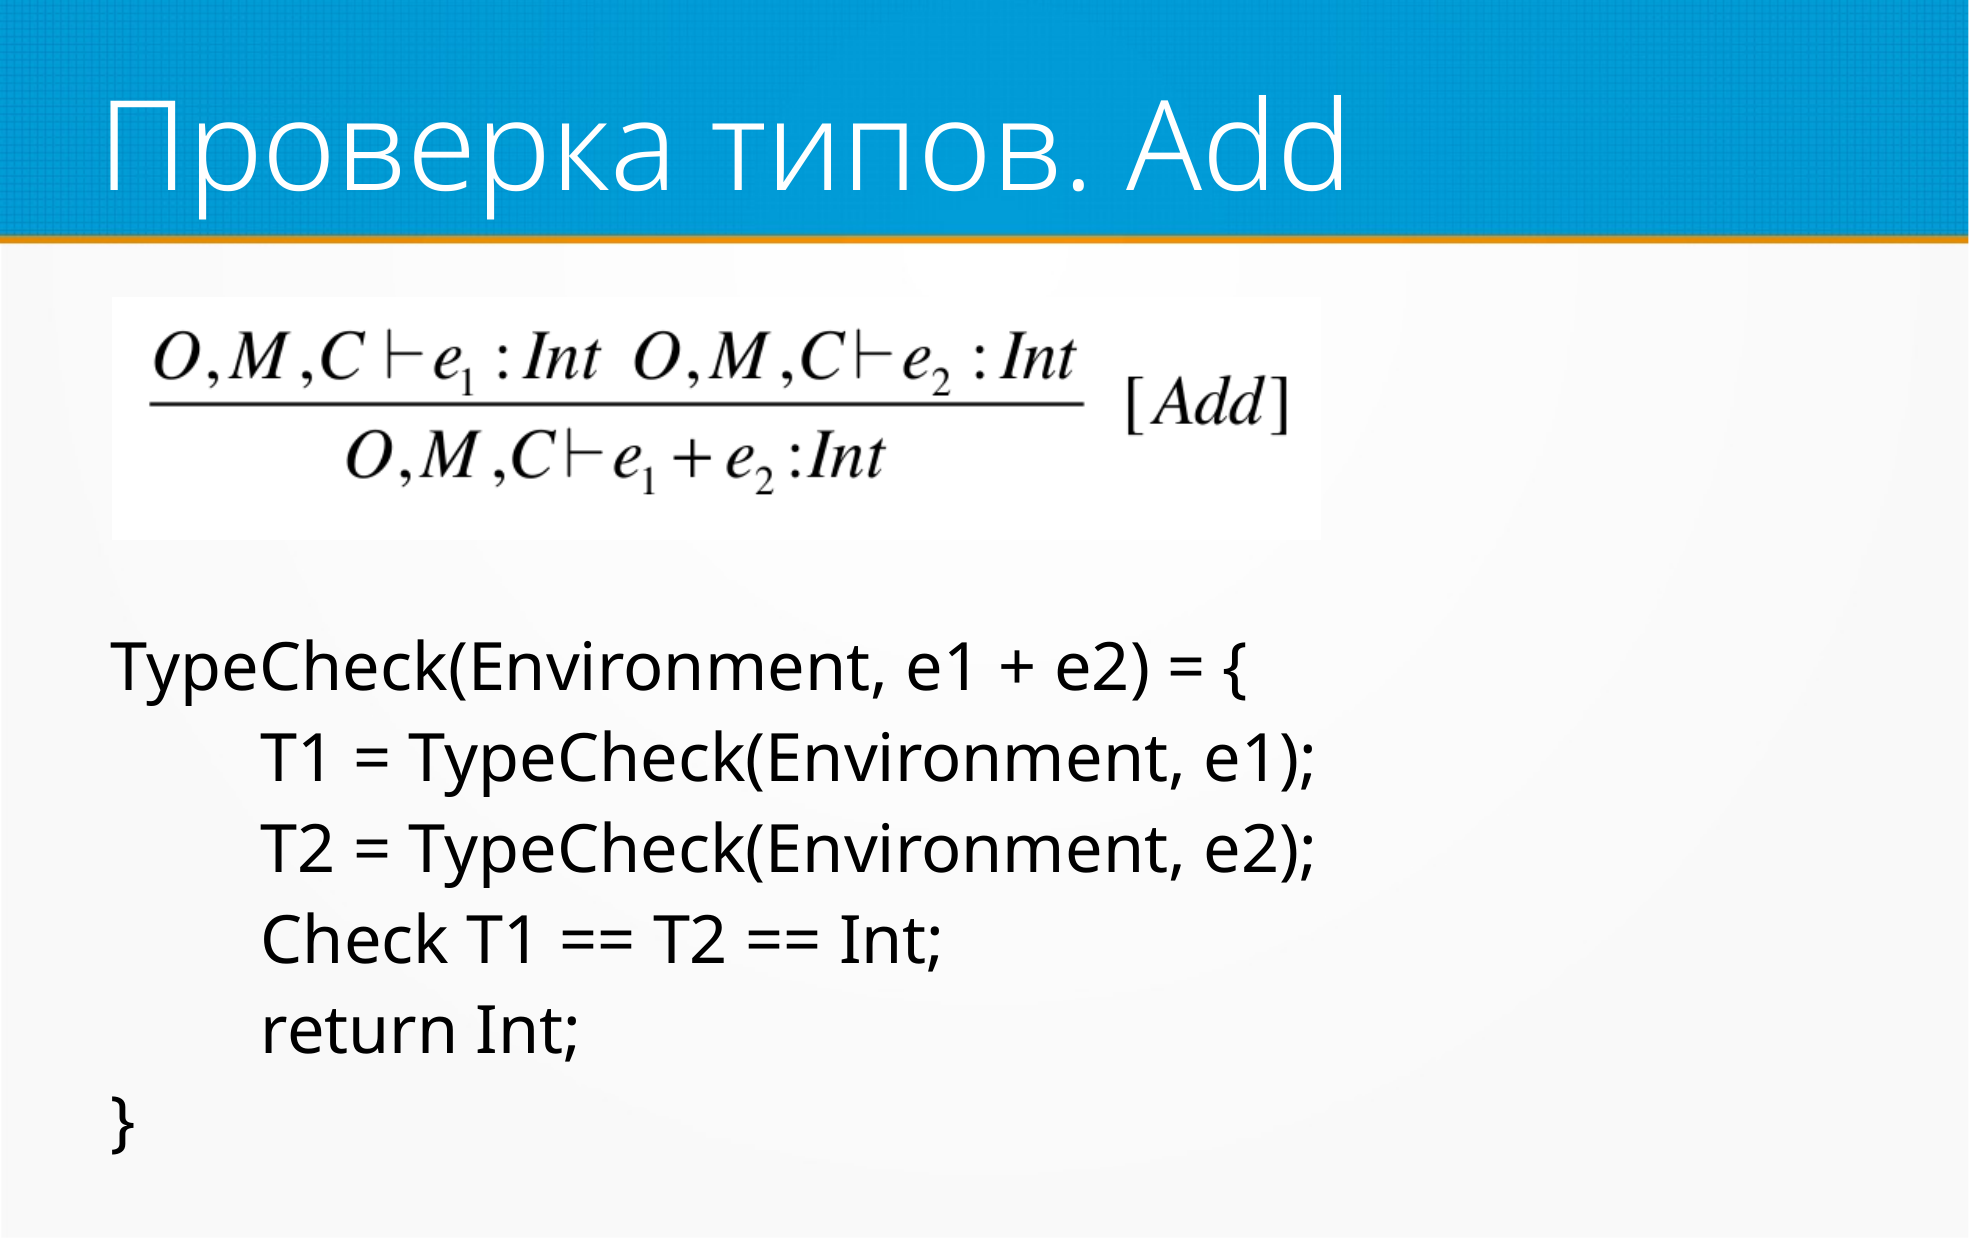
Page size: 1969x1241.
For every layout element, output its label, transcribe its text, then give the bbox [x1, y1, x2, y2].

picture [0, 233, 1969, 1241]
title Проверка типов. Add [98, 19, 1870, 227]
text_box TypeCheck(Environment, e1 + e2) = { T1 = TypeCheck(Environment, e1); T2 = TypeCheck(Environment, e2); Check T1 == T2 == Int; return Int; } [105, 615, 1741, 1169]
